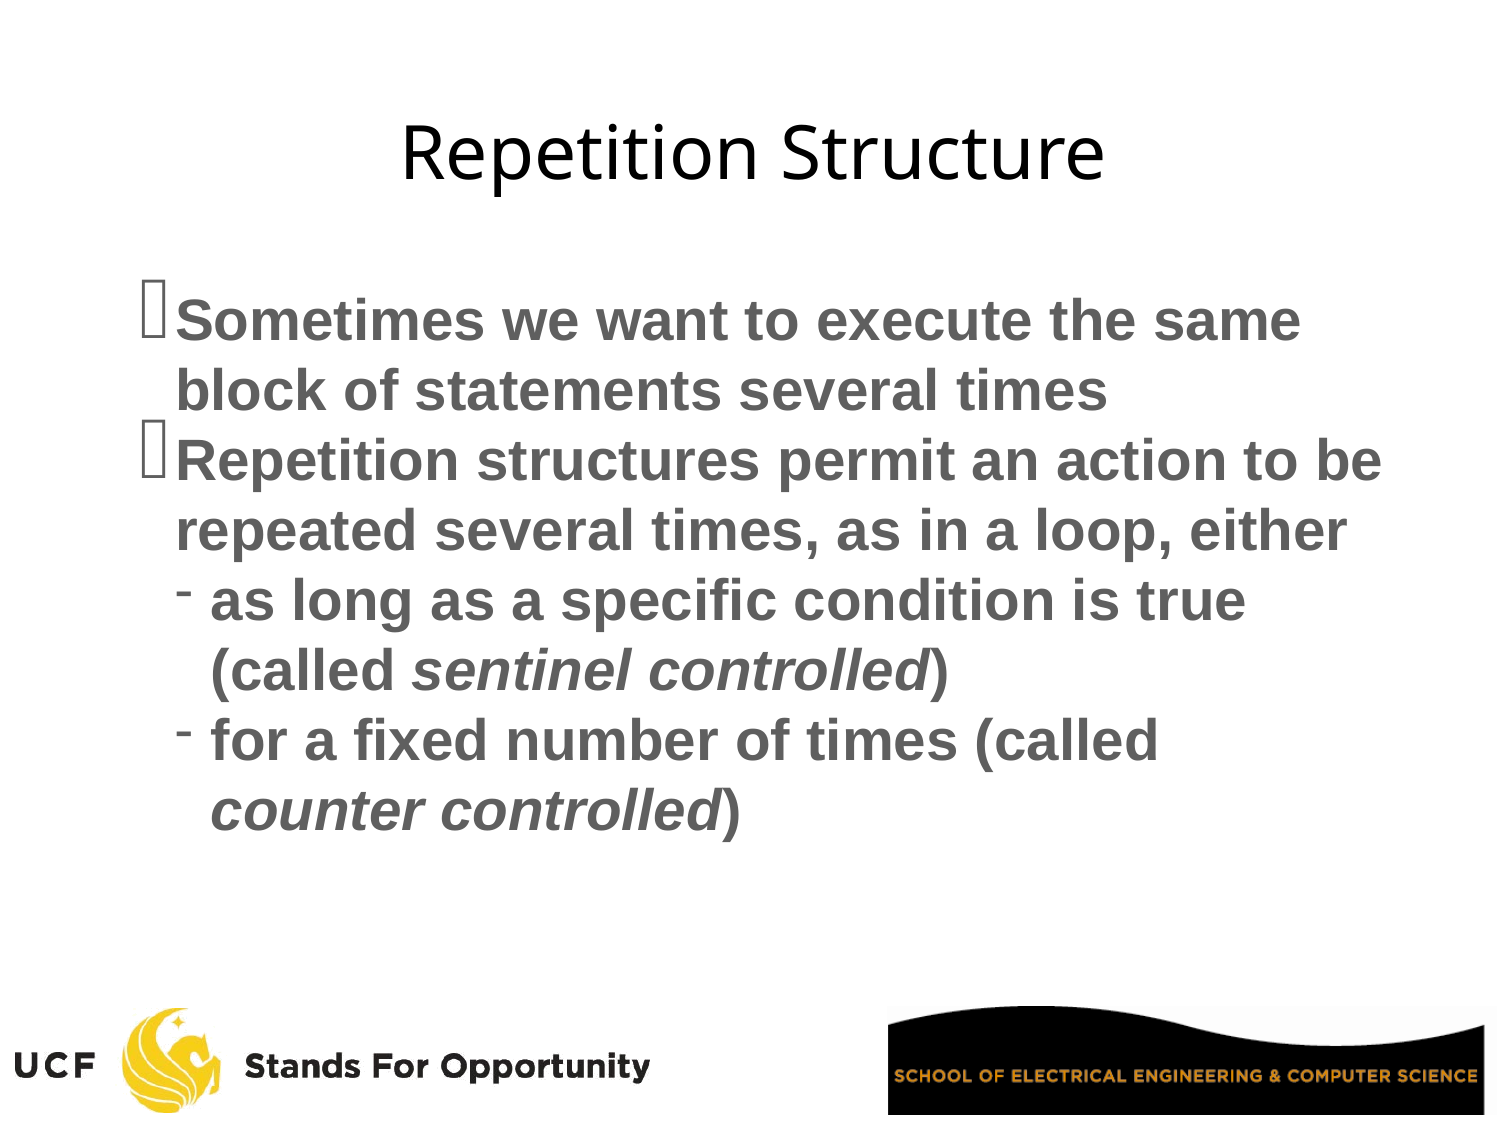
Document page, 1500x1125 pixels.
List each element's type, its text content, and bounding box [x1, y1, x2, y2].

text_box Sometimes we want to execute the same block of statements several times Repetition structures permit an action to be repeated several times, as in a loop, either as long as a specific condition is true (called sentinel controlled) for a fixed number of times (called counter controlled) [125, 274, 1400, 988]
picture [887, 1006, 1497, 1115]
text_box Repetition Structure [79, 52, 1427, 248]
picture [15, 1008, 650, 1113]
